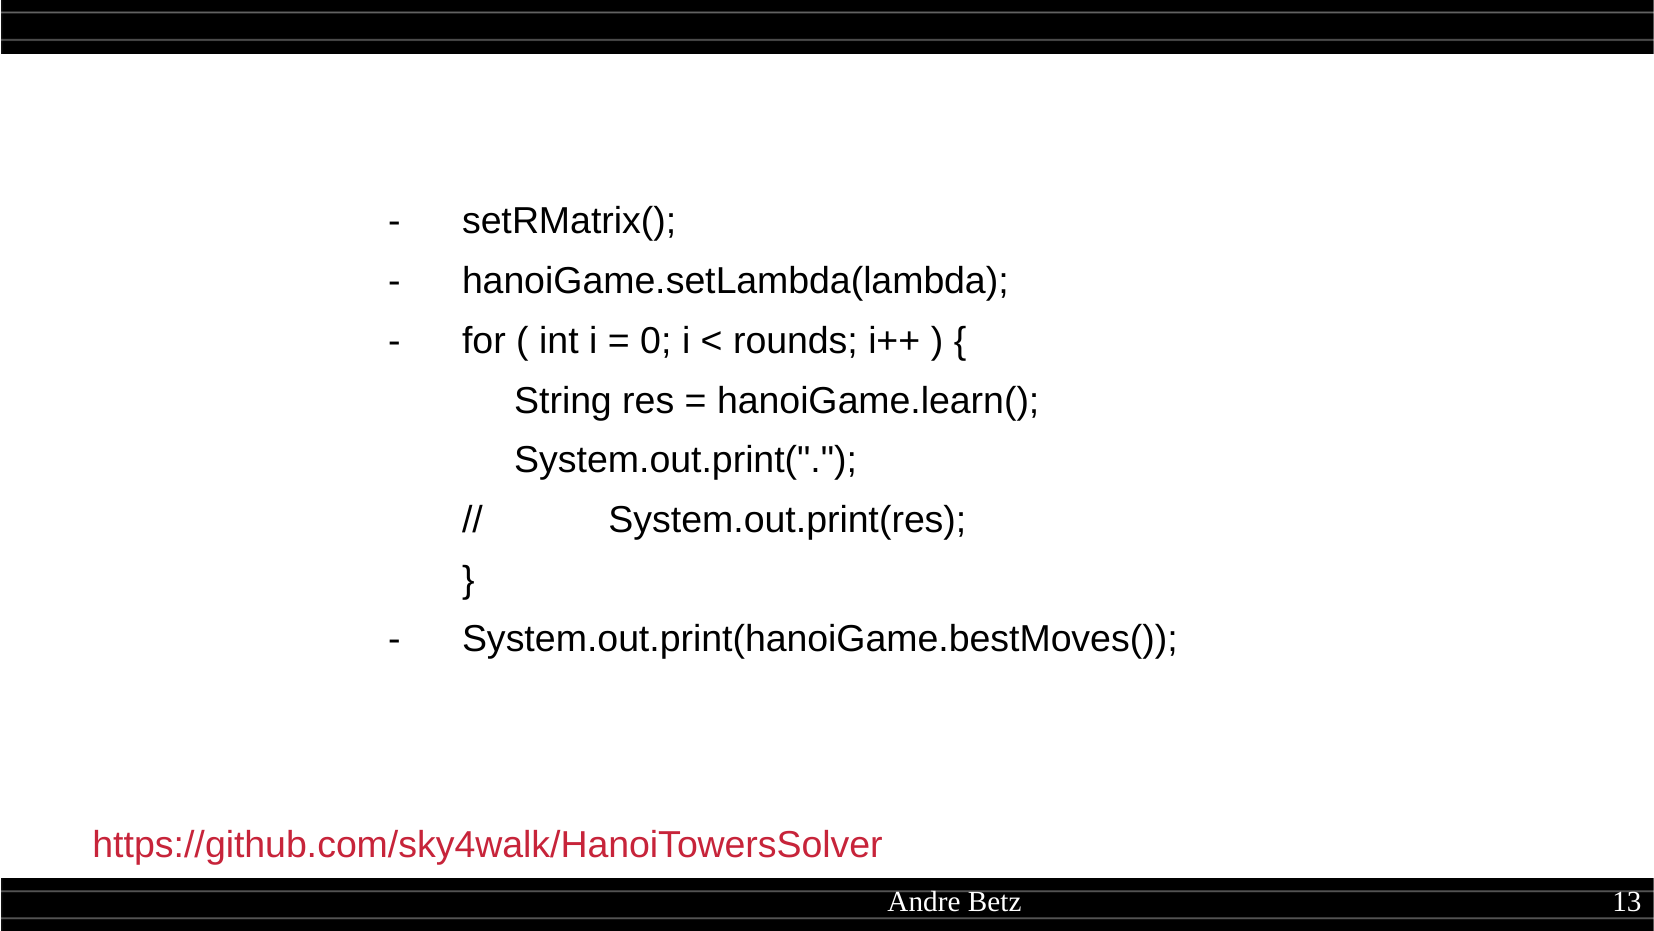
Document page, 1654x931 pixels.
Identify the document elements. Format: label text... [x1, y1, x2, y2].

picture [1, 878, 1654, 931]
text_box - setRMatrix(); - hanoiGame.setLambda(lambda); - for ( int i = 0; i < rounds; i++ ) { String res = hanoiGame.learn(); System.out.print("."); // System.out.print(res); } - System.out.print(hanoiGame.bestMoves()); [373, 192, 1193, 668]
picture [1, 0, 1654, 54]
title https://github.com/sky4walk/HanoiTowersSolver [92, 814, 1571, 875]
